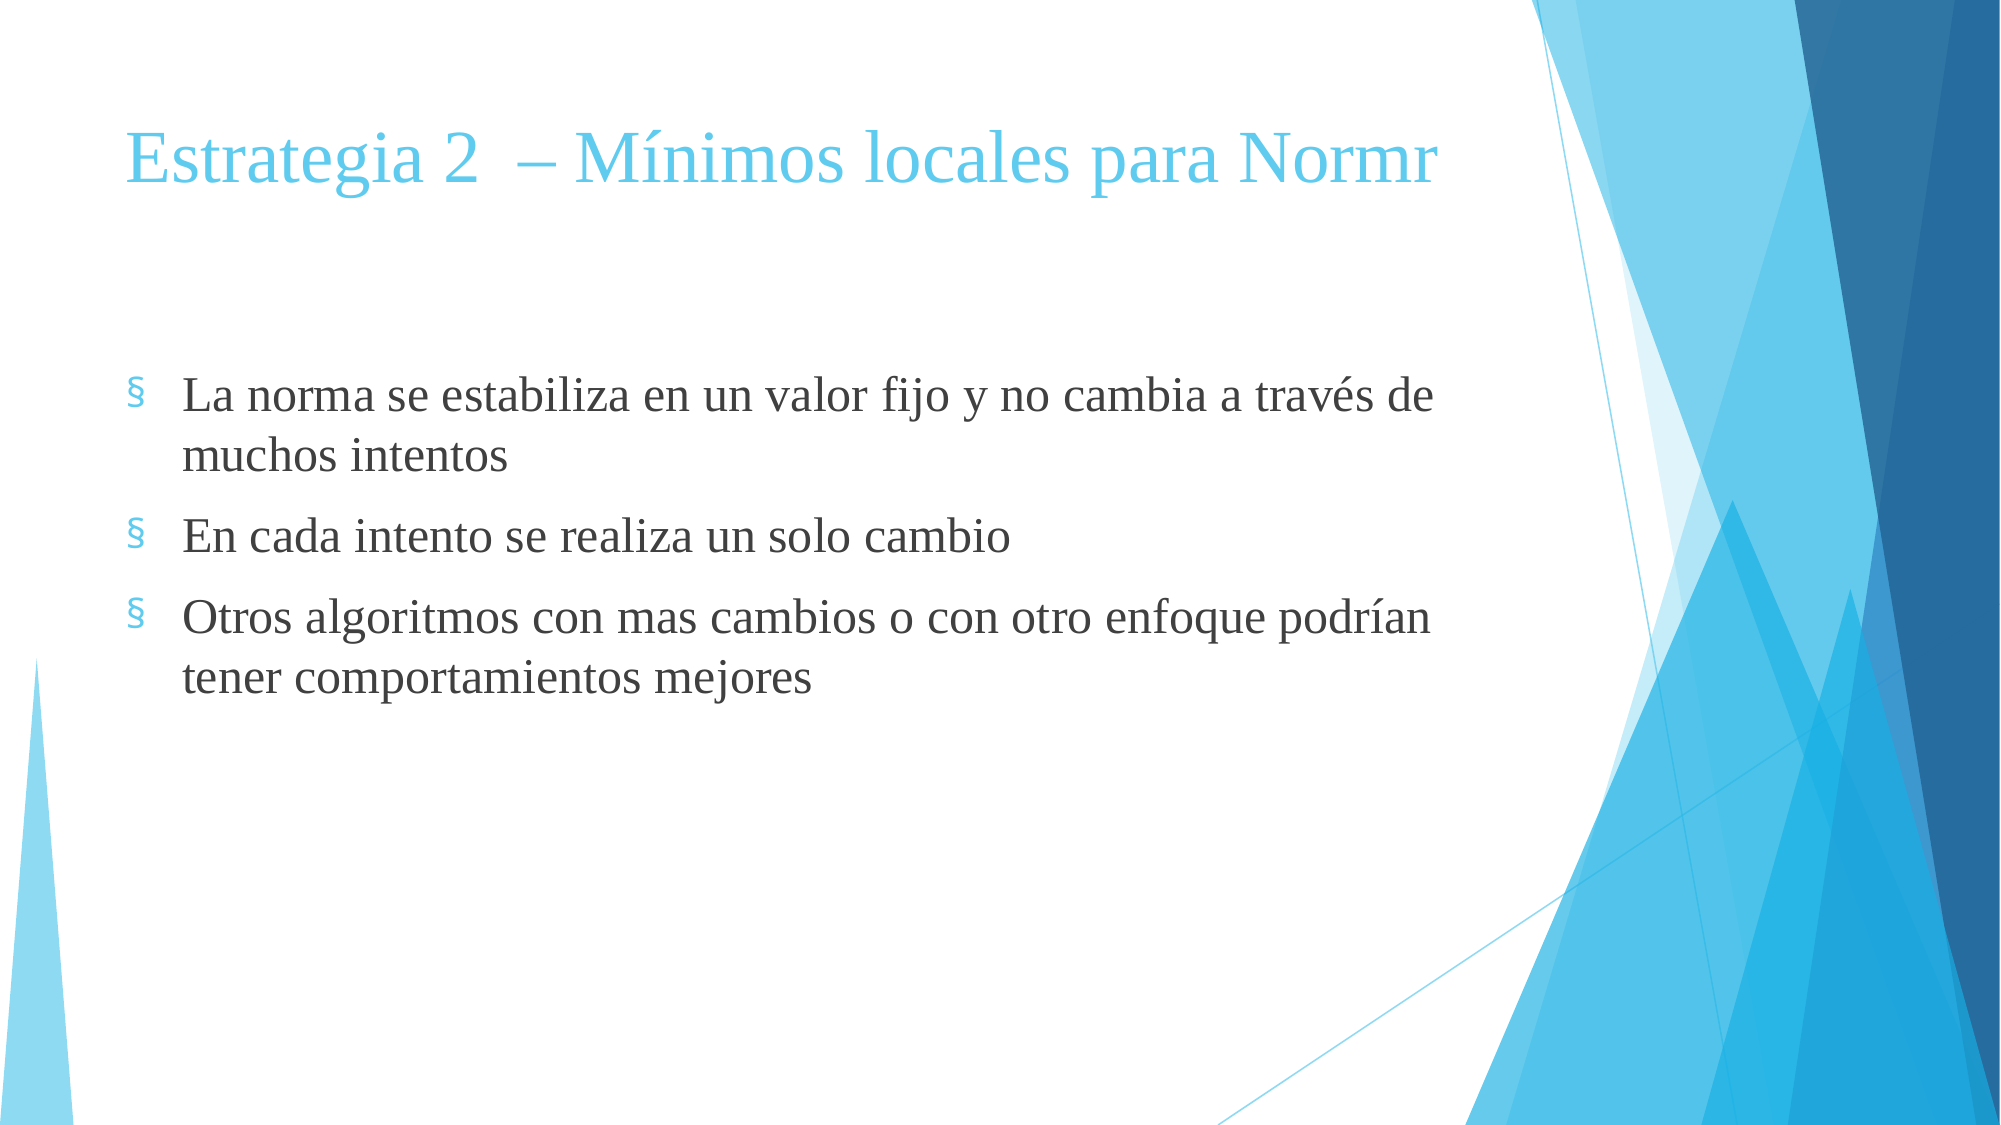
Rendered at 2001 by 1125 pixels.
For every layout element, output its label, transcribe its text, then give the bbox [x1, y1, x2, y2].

list La norma se estabiliza en un valor fijo y no cambia a través de muchos intentos En cada intento se realiza un solo cambio Otros algoritmos con mas cambios o con otro enfoque podrían tener comportamientos mejores [111, 354, 1522, 992]
title Estrategia 2 – Mínimos locales para Normr [111, 99, 1522, 317]
